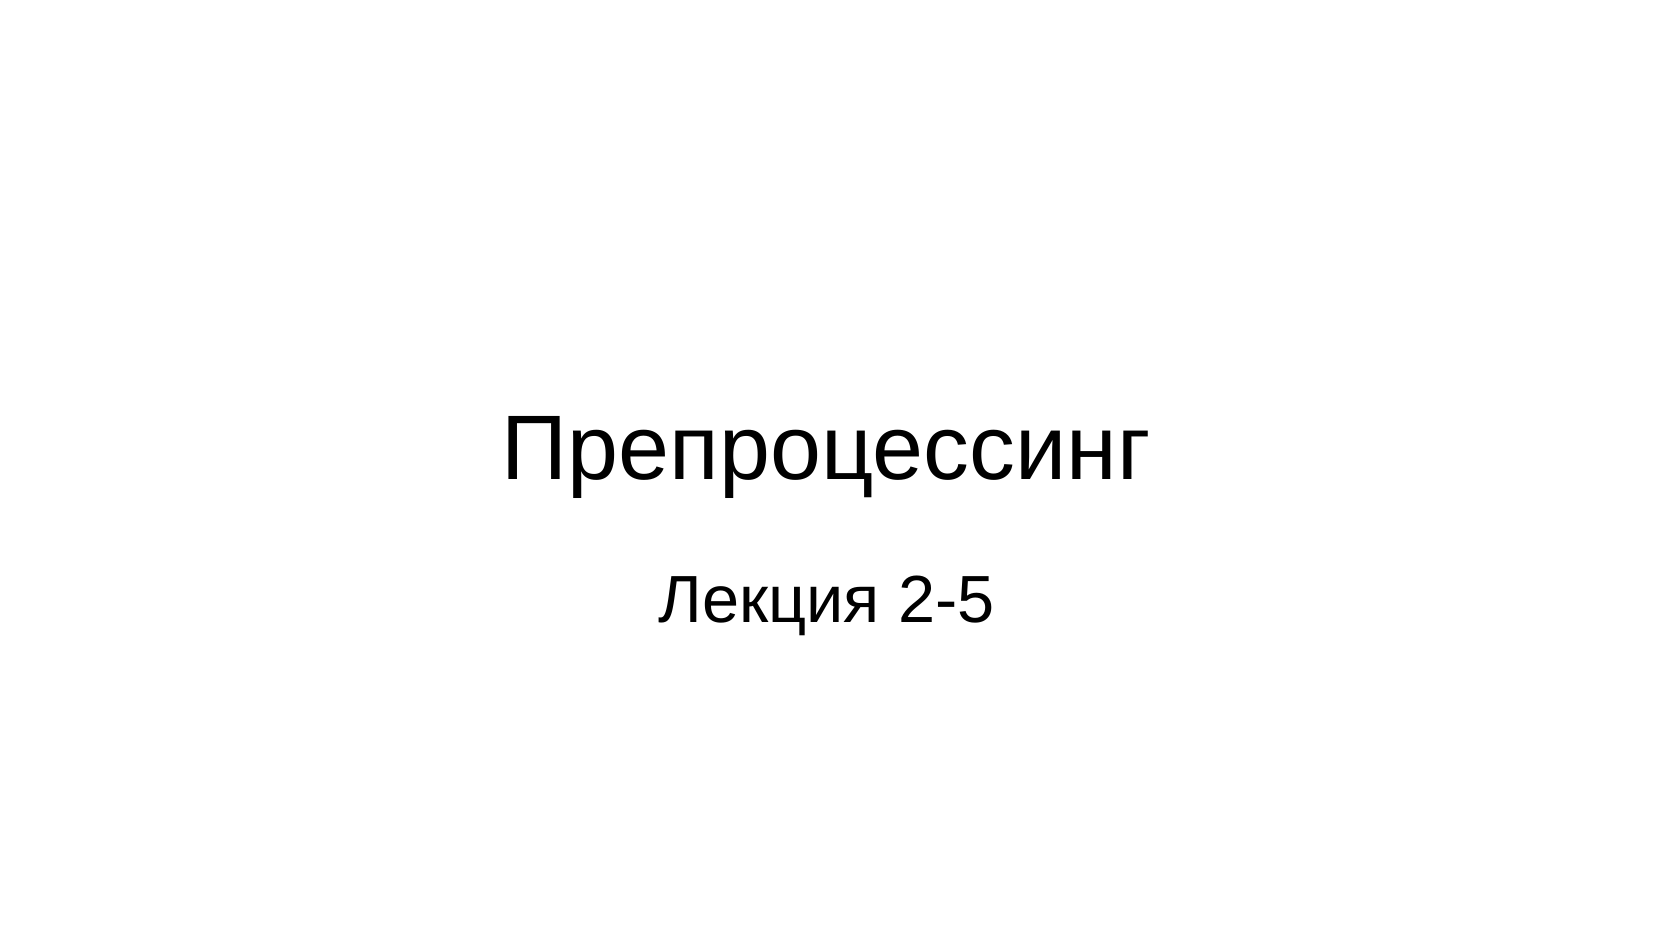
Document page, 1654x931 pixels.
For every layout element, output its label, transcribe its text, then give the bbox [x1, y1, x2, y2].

list Лекция 2-5 [82, 562, 1571, 758]
title Препроцессинг [82, 369, 1571, 526]
